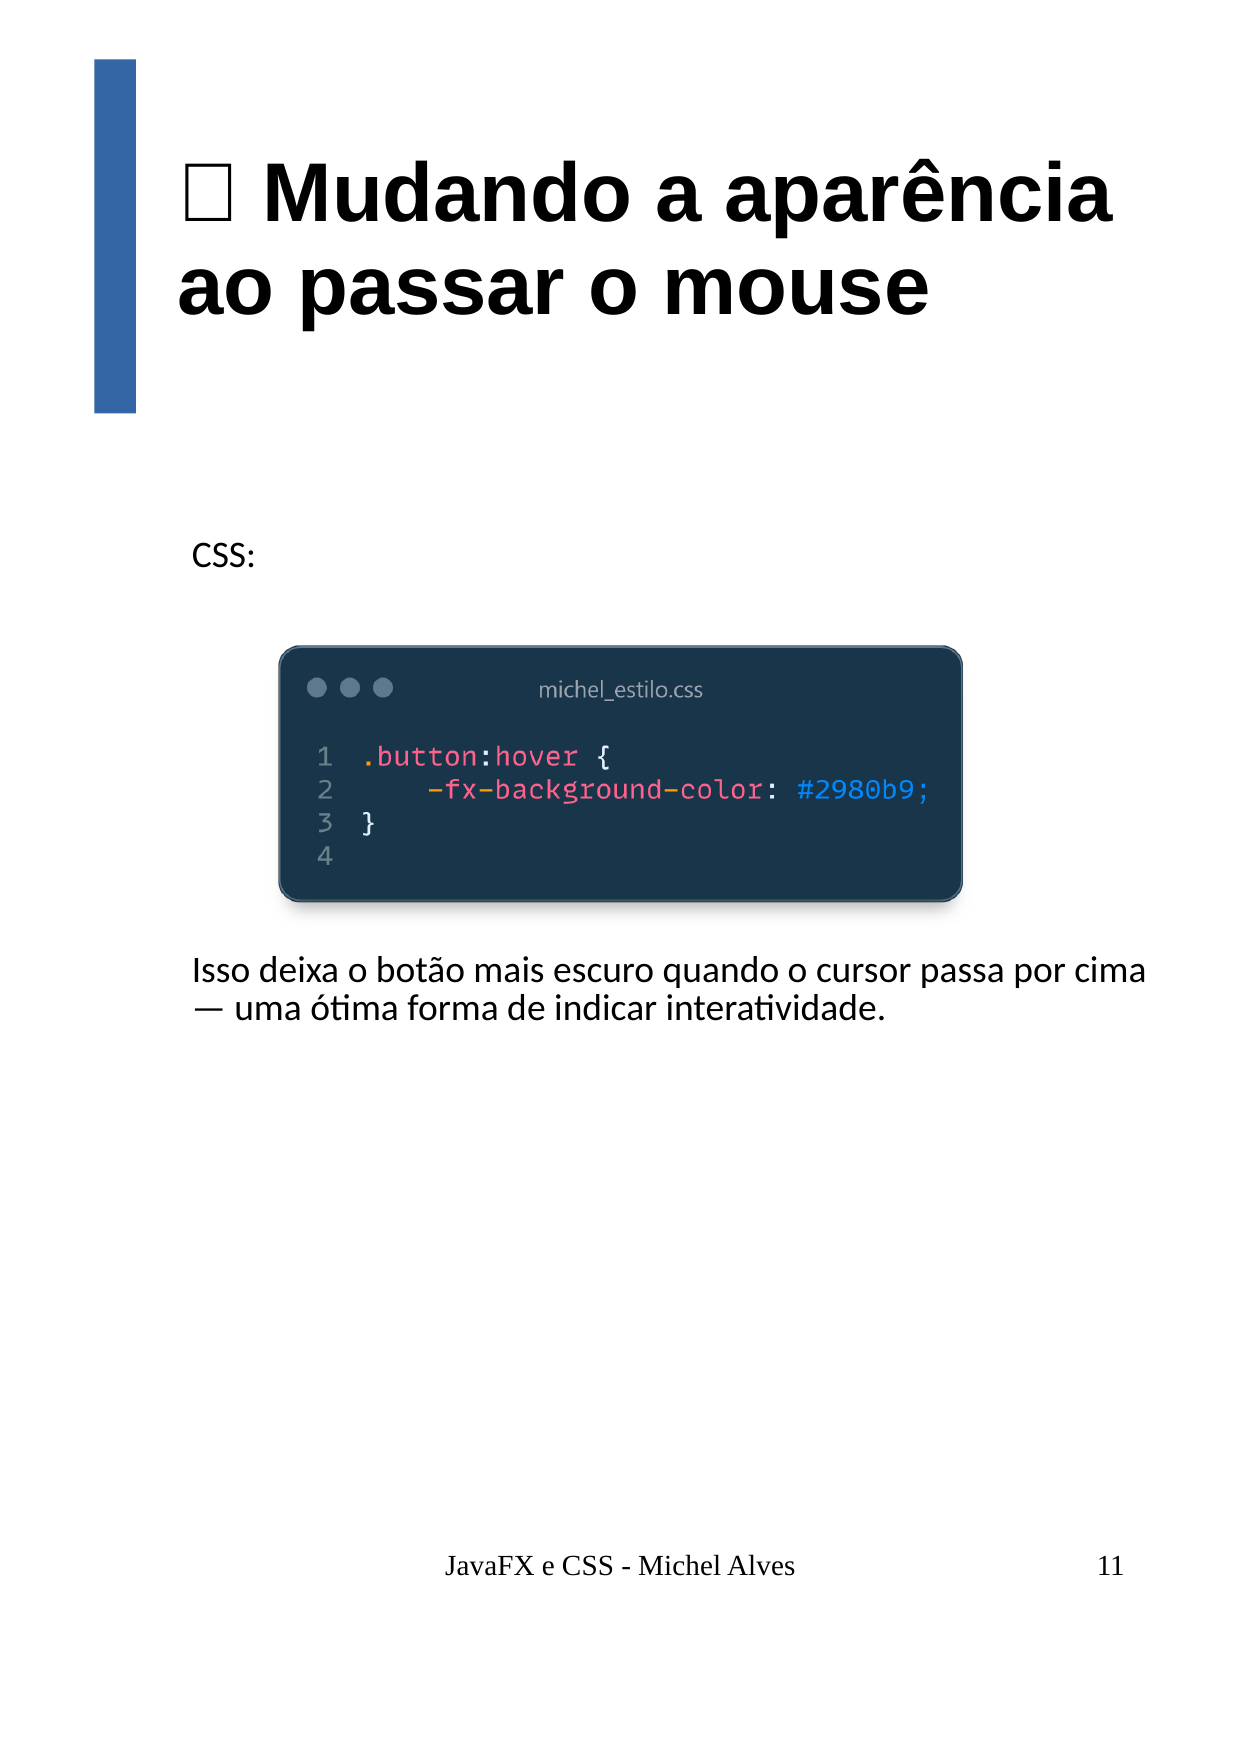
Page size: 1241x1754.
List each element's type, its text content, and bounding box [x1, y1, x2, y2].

text_box CSS: Isso deixa o botão mais escuro quando o cursor passa por cima — uma ótima forma de indicar interatividade. [177, 964, 1182, 1695]
text_box [94, 59, 136, 414]
title 🧲 Mudando a aparência ao passar o mouse [177, 65, 1182, 414]
text_box CSS: Isso deixa o botão mais escuro quando o cursor passa por cima — uma ótima forma de indicar interatividade. [177, 531, 1182, 583]
picture [59, 583, 1182, 964]
